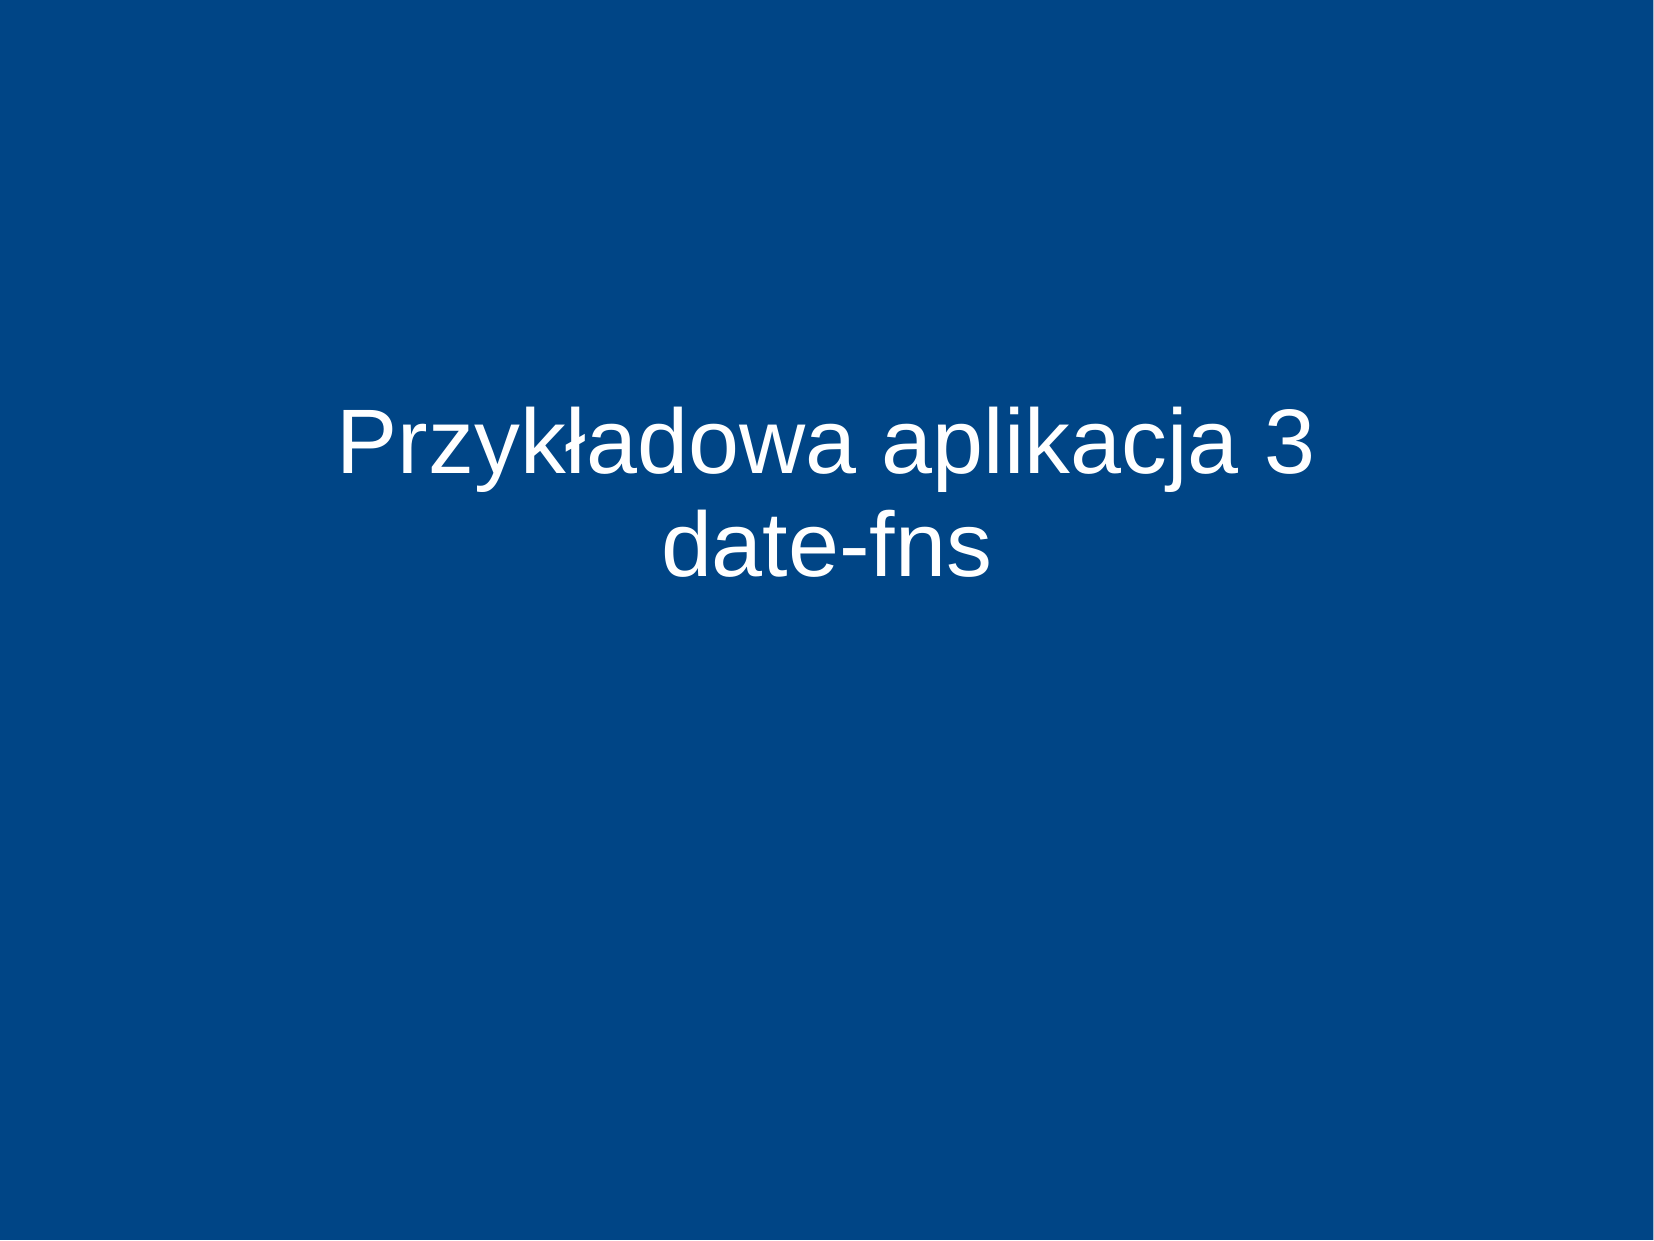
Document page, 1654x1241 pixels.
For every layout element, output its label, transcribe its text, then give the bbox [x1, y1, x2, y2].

title Przykładowa aplikacja 3 date-fns [82, 390, 1571, 598]
